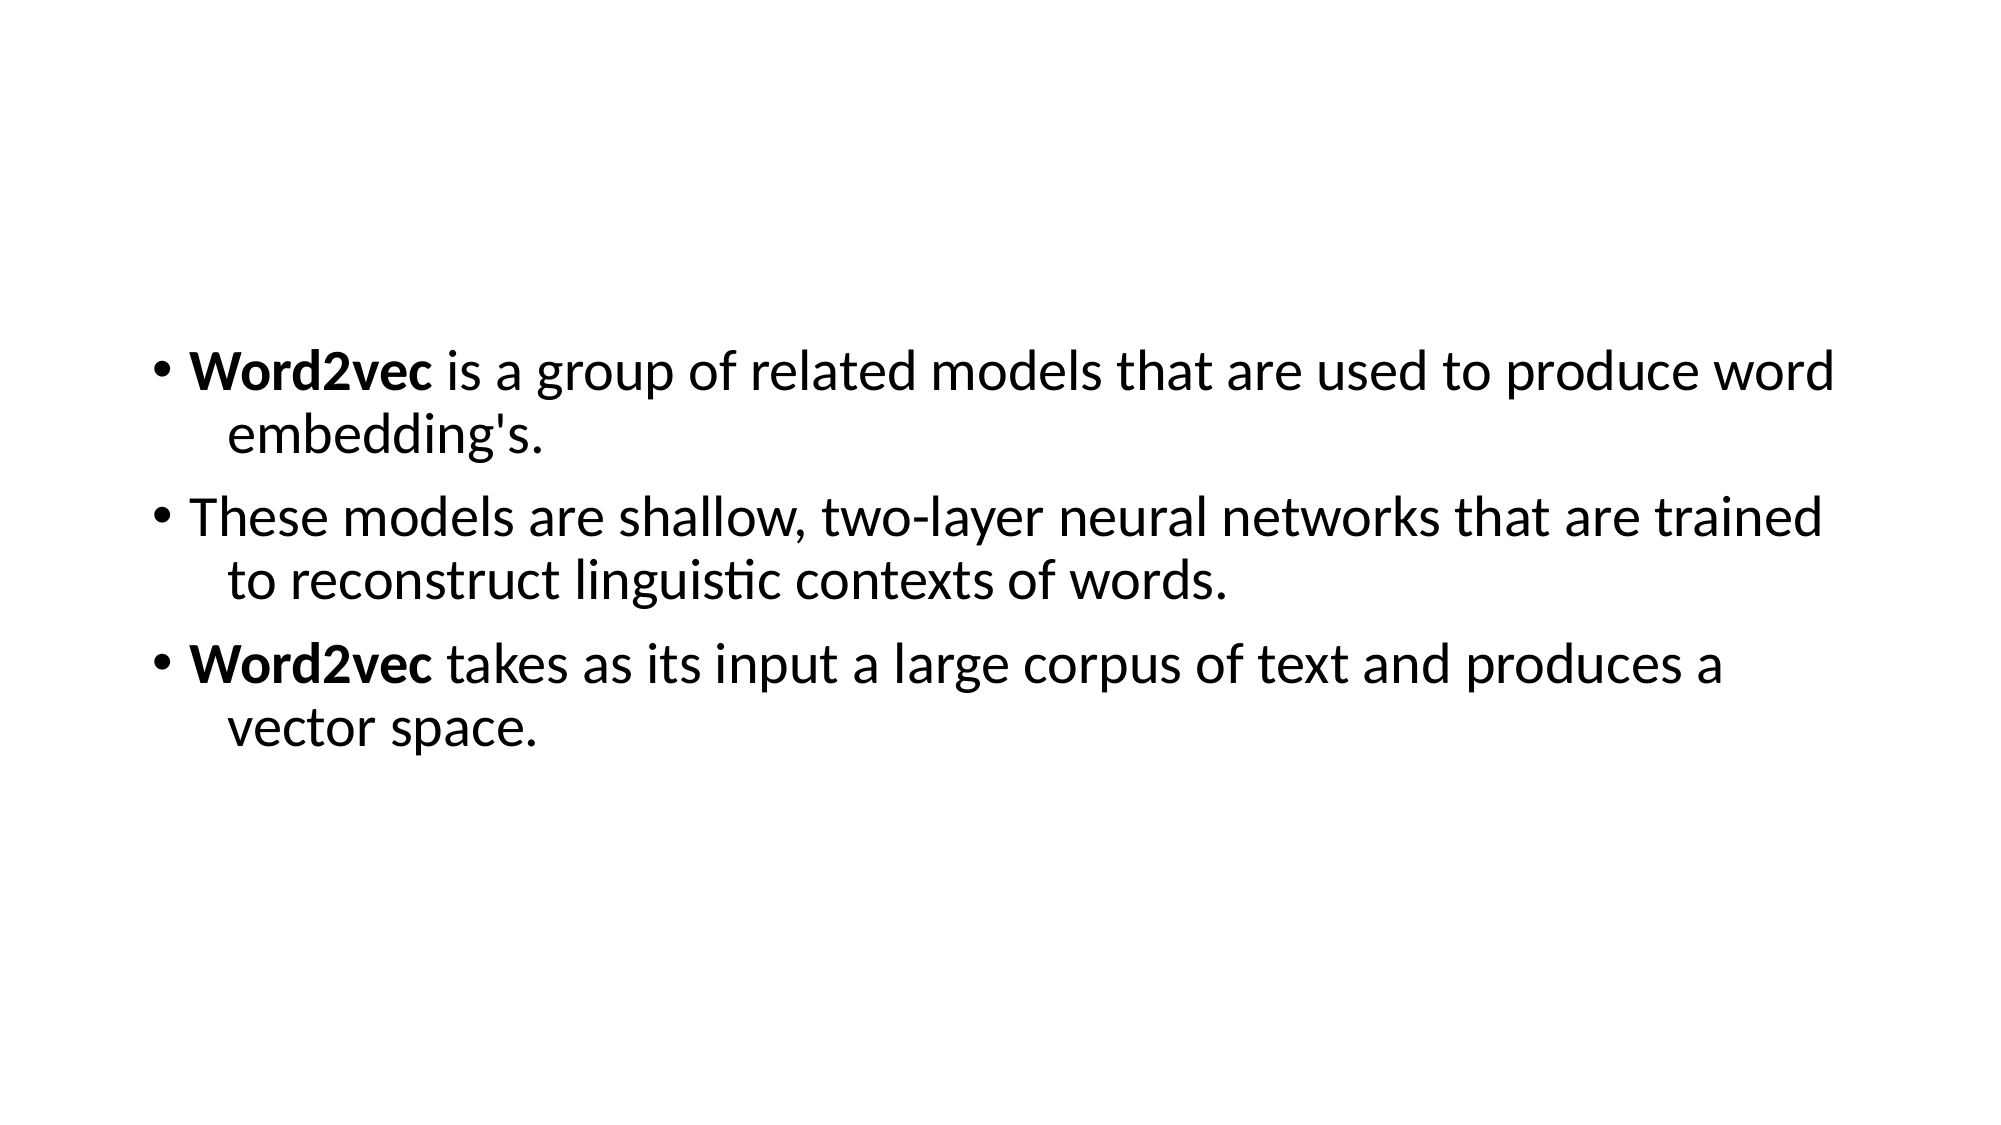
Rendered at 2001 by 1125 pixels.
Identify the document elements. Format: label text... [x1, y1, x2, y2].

list Word2vec is a group of related models that are used to produce word embedding's. These models are shallow, two-layer neural networks that are trained to reconstruct linguistic contexts of words. Word2vec takes as its input a large corpus of text and produces a vector space. [137, 332, 1863, 1047]
